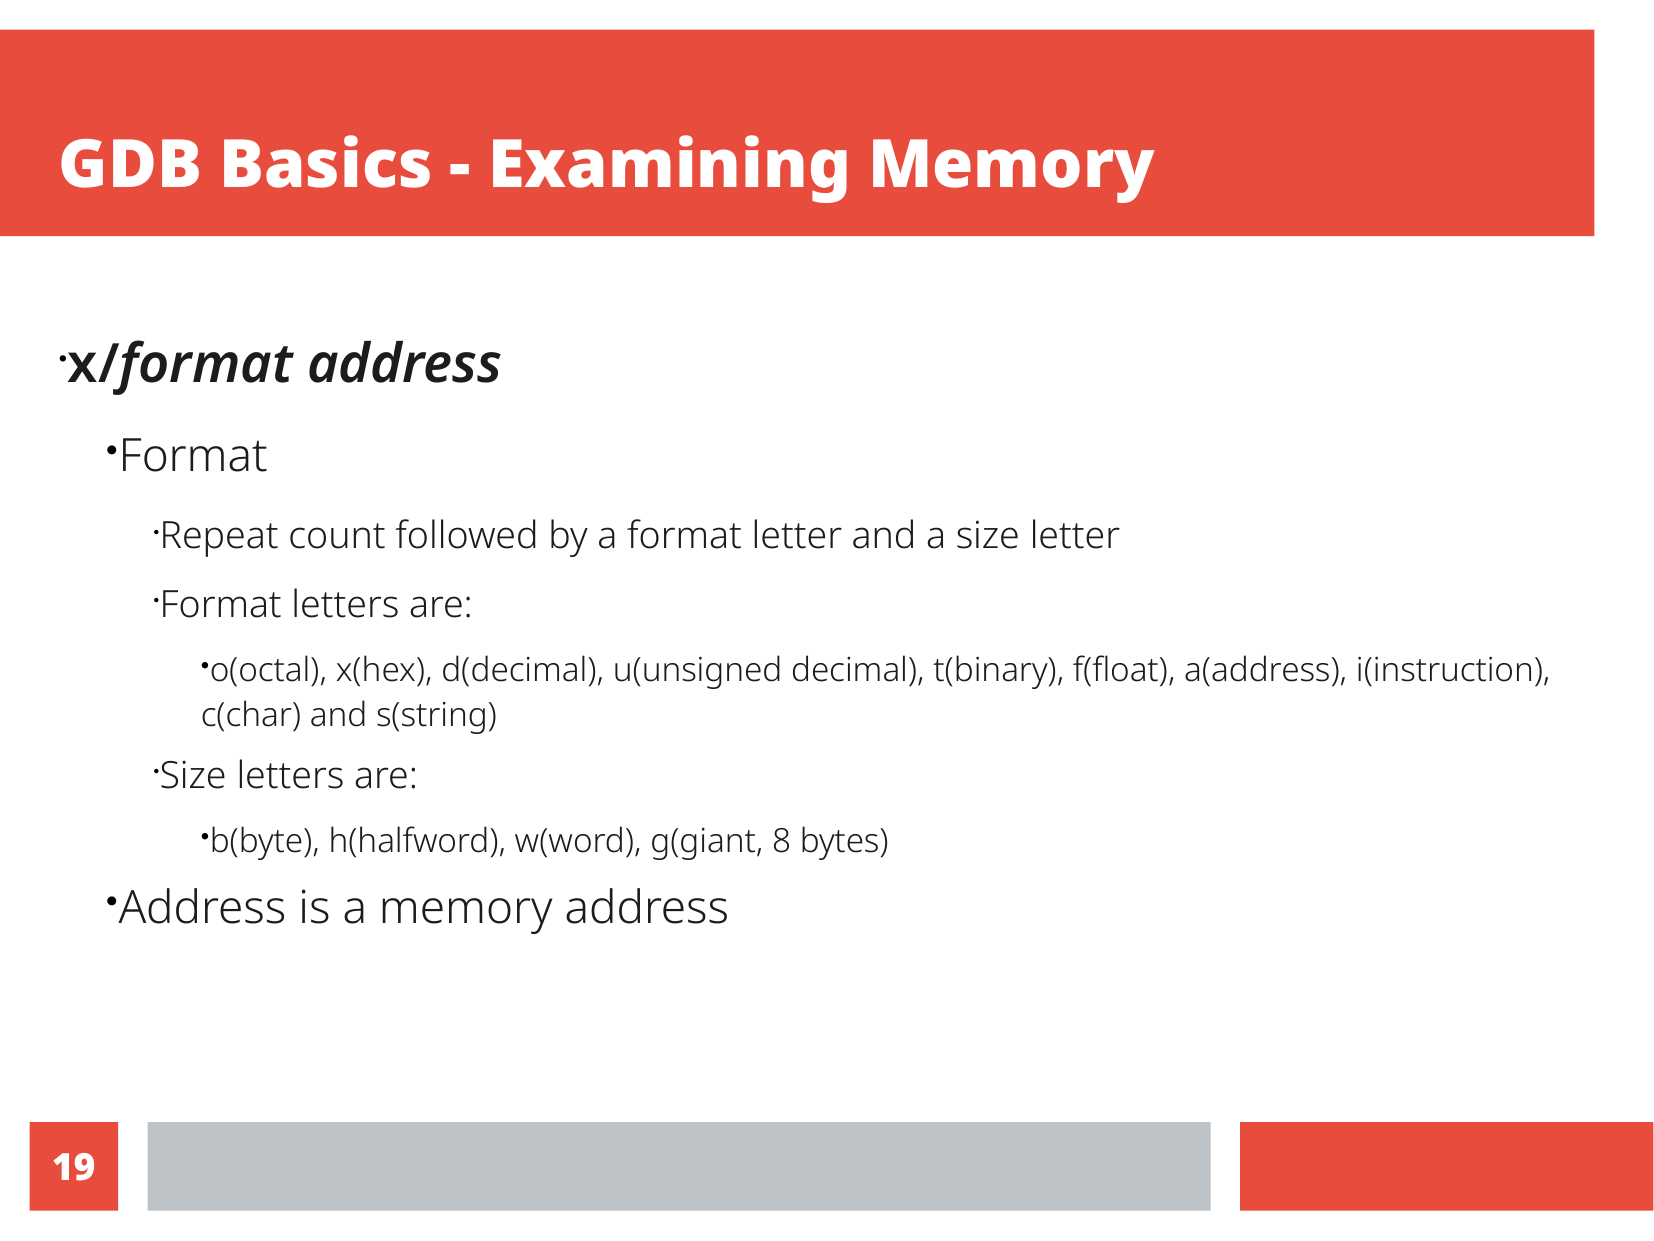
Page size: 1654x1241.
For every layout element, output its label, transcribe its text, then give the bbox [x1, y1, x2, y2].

list x/format address Format Repeat count followed by a format letter and a size letter Format letters are: o(octal), x(hex), d(decimal), u(unsigned decimal), t(binary), f(float), a(address), i(instruction), c(char) and s(string) Size letters are: b(byte), h(halfword), w(word), g(giant, 8 bytes) Address is a memory address [59, 324, 1565, 1093]
title GDB Basics - Examining Memory [59, 59, 1595, 207]
